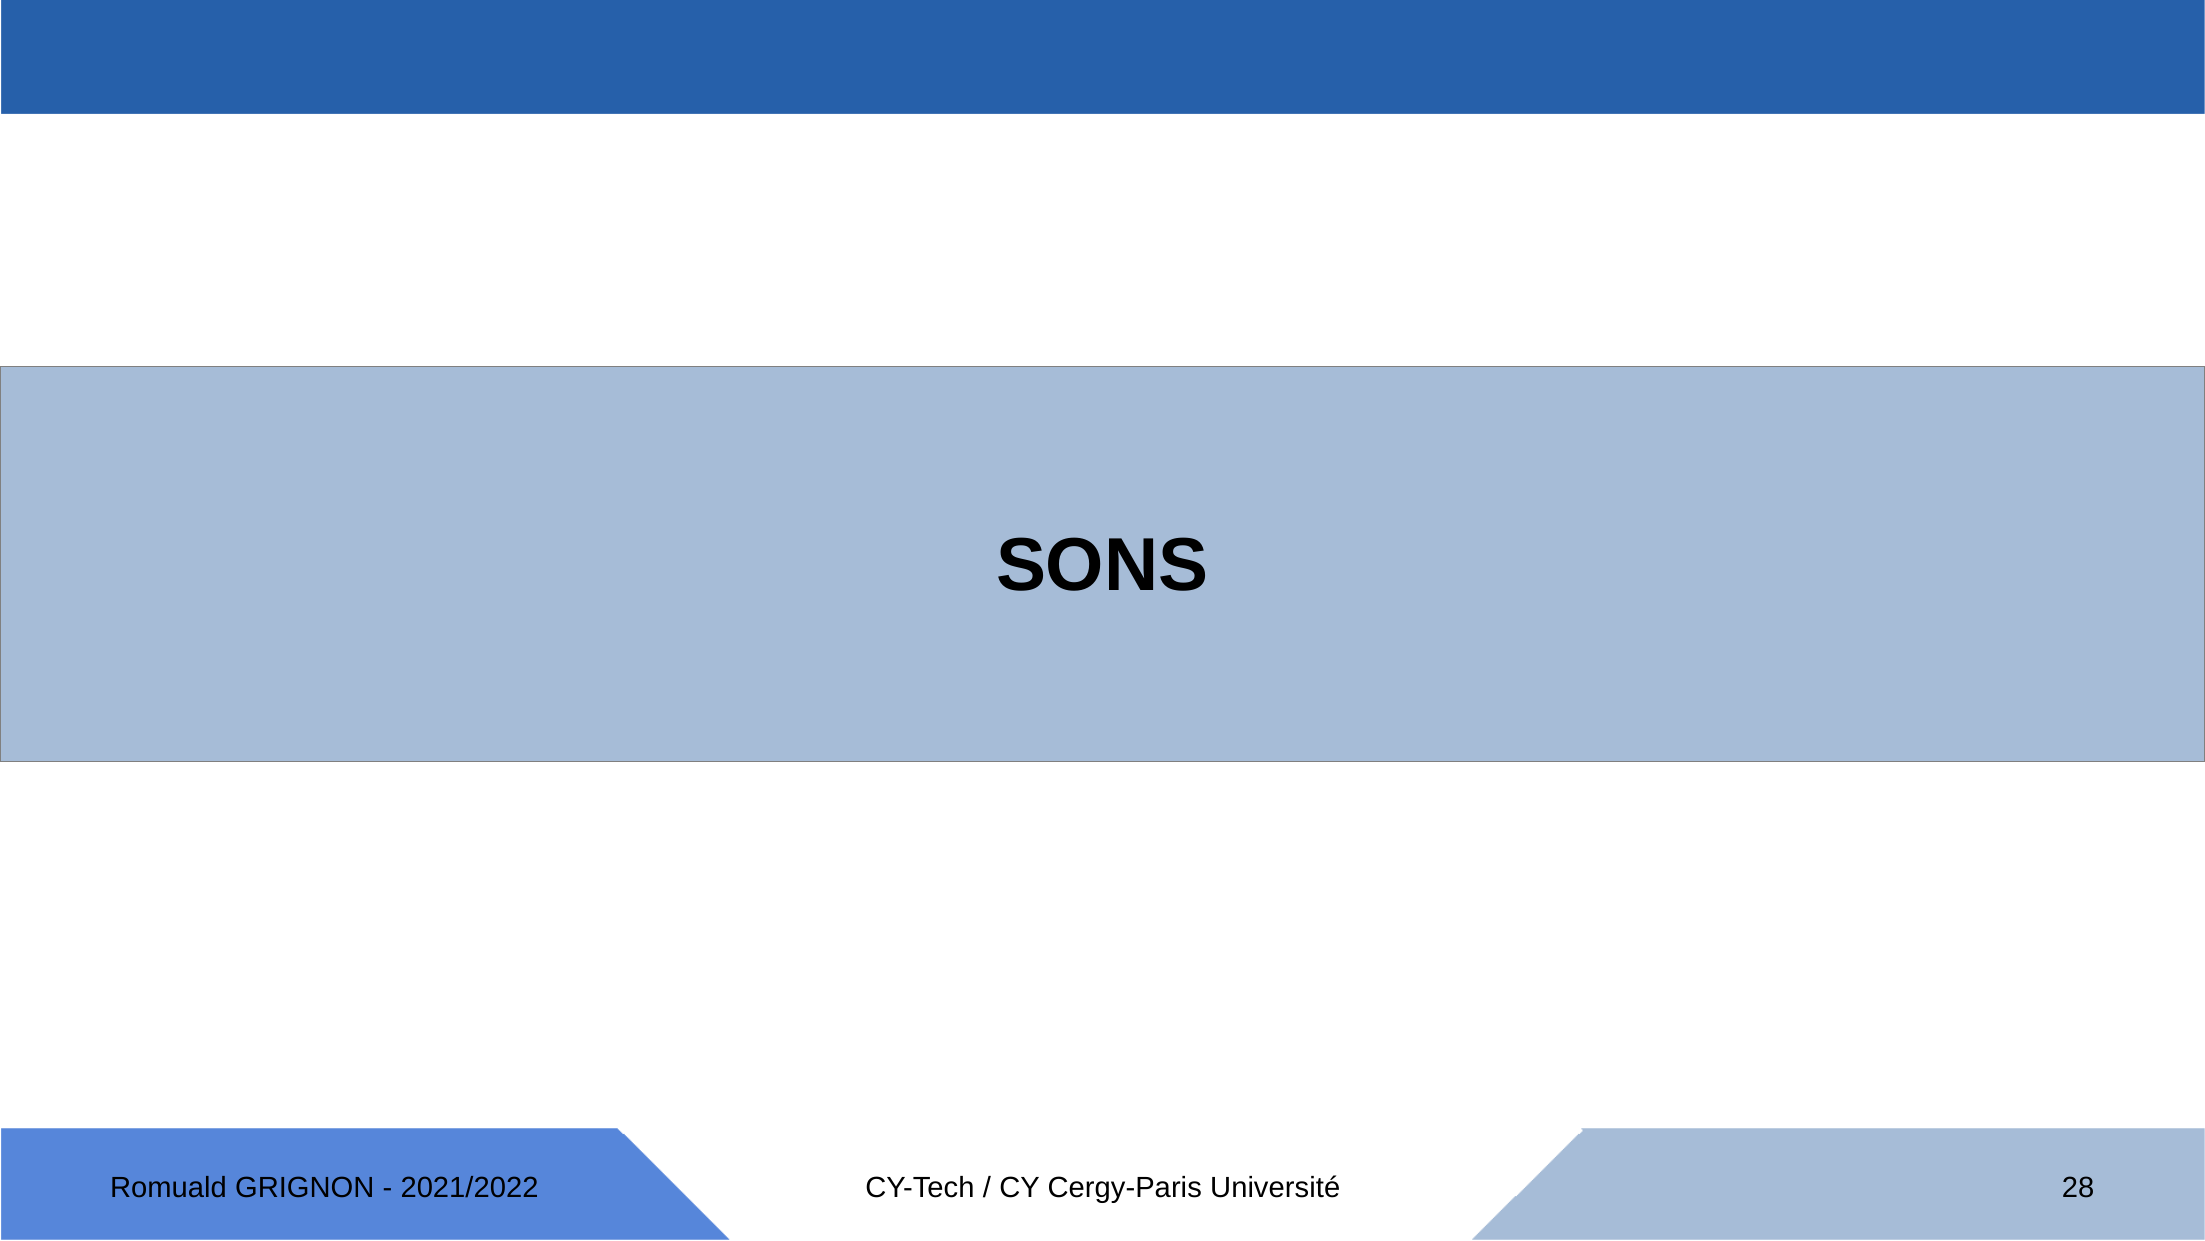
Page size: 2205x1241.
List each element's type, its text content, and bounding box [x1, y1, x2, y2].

picture [0, 0, 2205, 366]
text_box SONS [0, 366, 2205, 762]
picture [0, 762, 2205, 1241]
